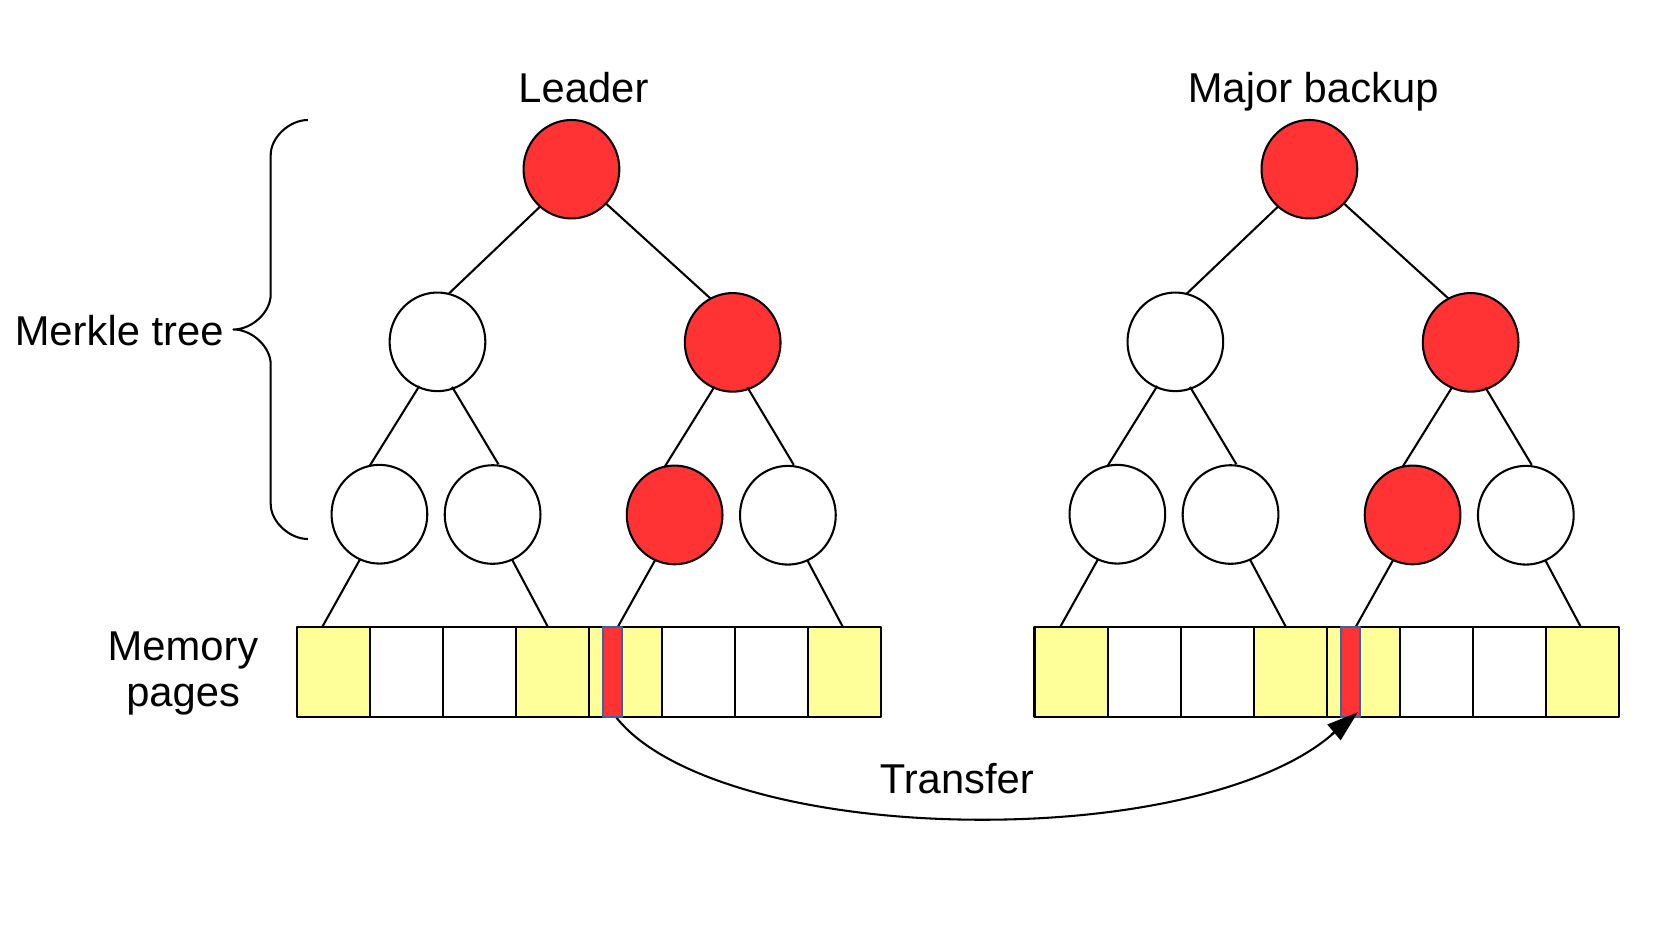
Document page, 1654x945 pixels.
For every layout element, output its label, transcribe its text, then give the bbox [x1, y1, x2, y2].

text_box [331, 464, 428, 564]
text_box [1477, 465, 1574, 565]
text_box [389, 292, 486, 392]
text_box Merkle tree [0, 300, 244, 362]
text_box Transfer [865, 748, 1049, 811]
text_box [296, 461, 1620, 820]
text_box [1261, 147, 1358, 219]
text_box Memory pages [70, 615, 296, 724]
text_box [1422, 293, 1519, 392]
text_box [523, 147, 620, 219]
text_box [444, 465, 541, 564]
text_box Major backup [1151, 57, 1476, 147]
text_box Leader [470, 57, 696, 147]
text_box [1127, 292, 1224, 392]
text_box [684, 293, 781, 392]
